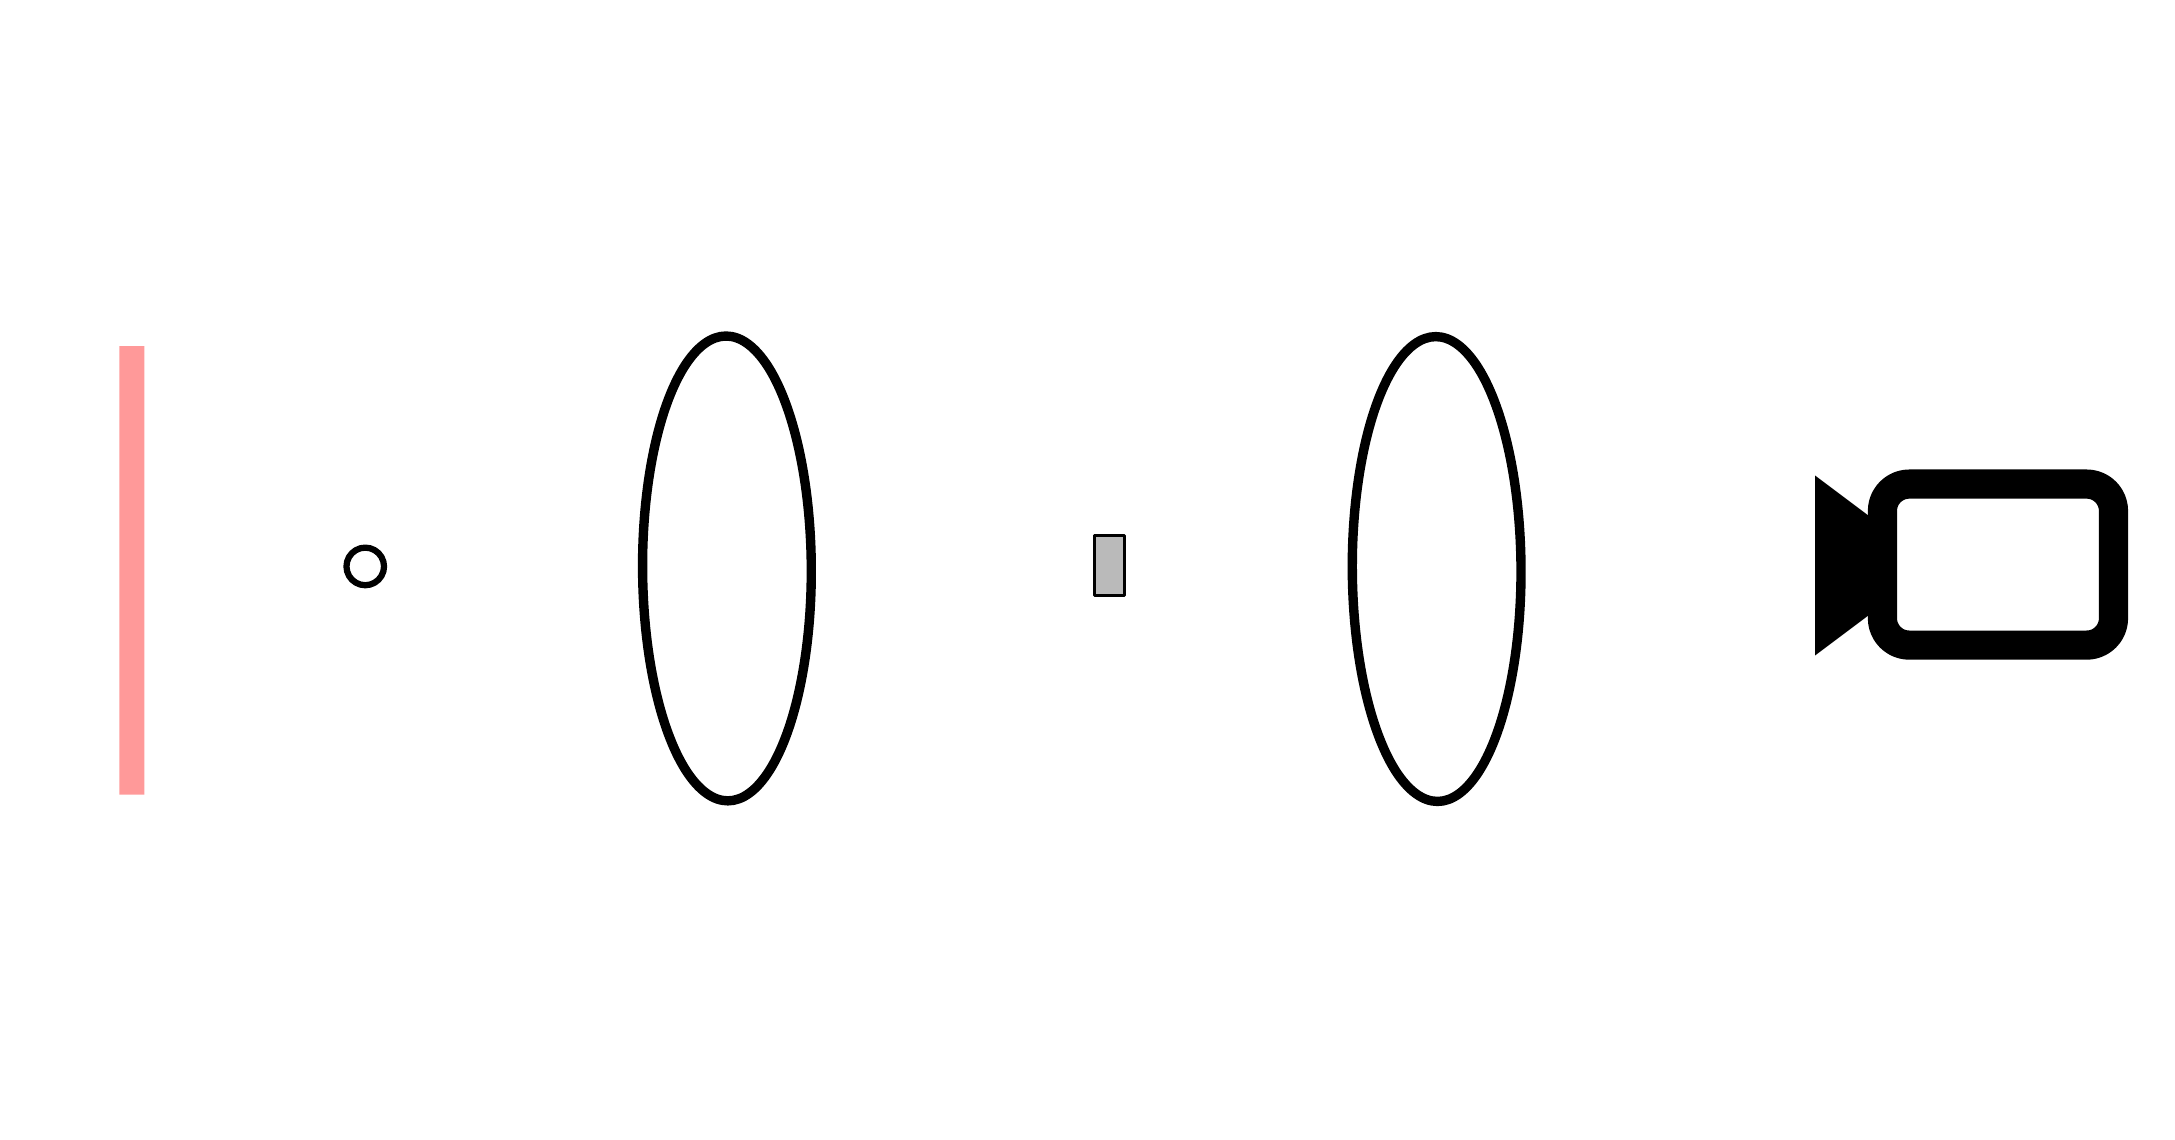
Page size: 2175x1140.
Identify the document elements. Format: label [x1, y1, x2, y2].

text_box [642, 336, 812, 801]
text_box [1882, 484, 2114, 646]
text_box [1352, 336, 1522, 802]
text_box [1094, 535, 1125, 596]
text_box [1815, 475, 1876, 656]
